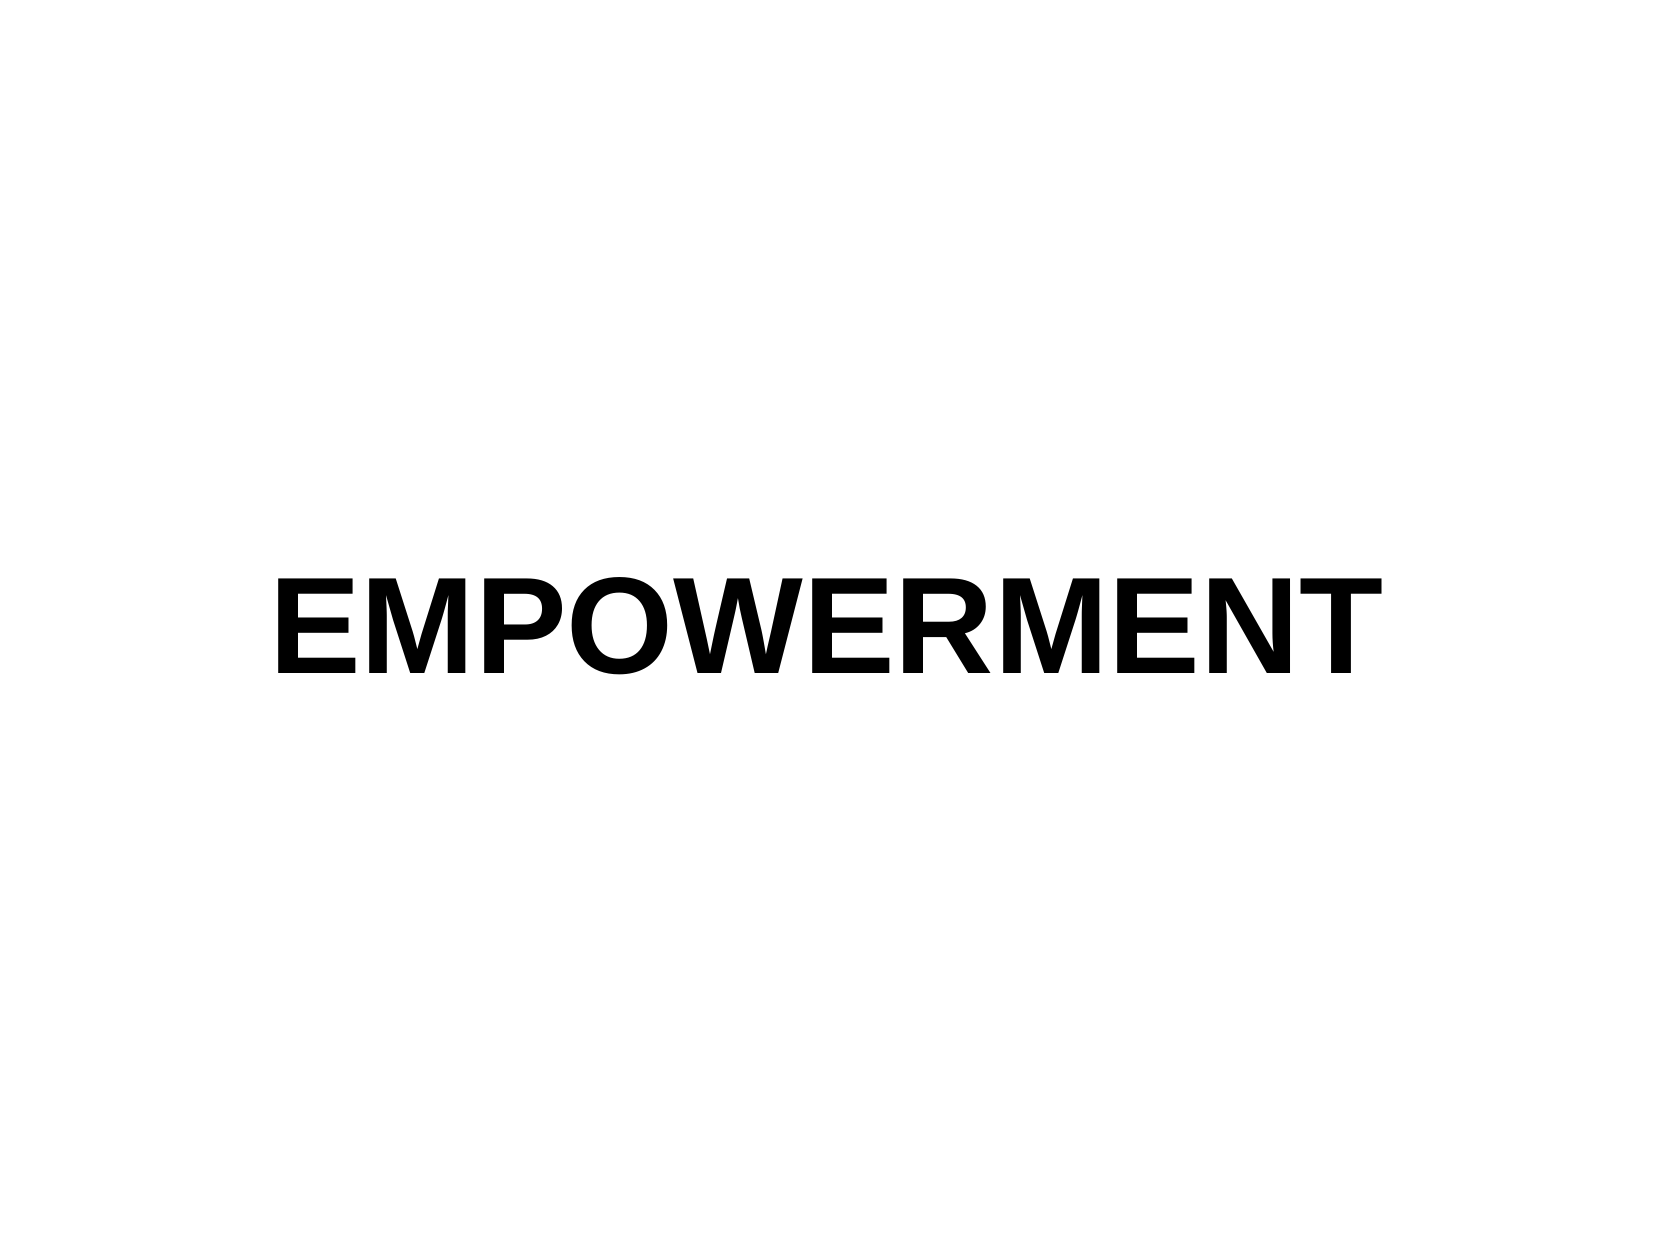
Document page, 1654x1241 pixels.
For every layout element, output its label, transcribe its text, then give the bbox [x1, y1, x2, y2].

title EMPOWERMENT [82, 521, 1571, 729]
